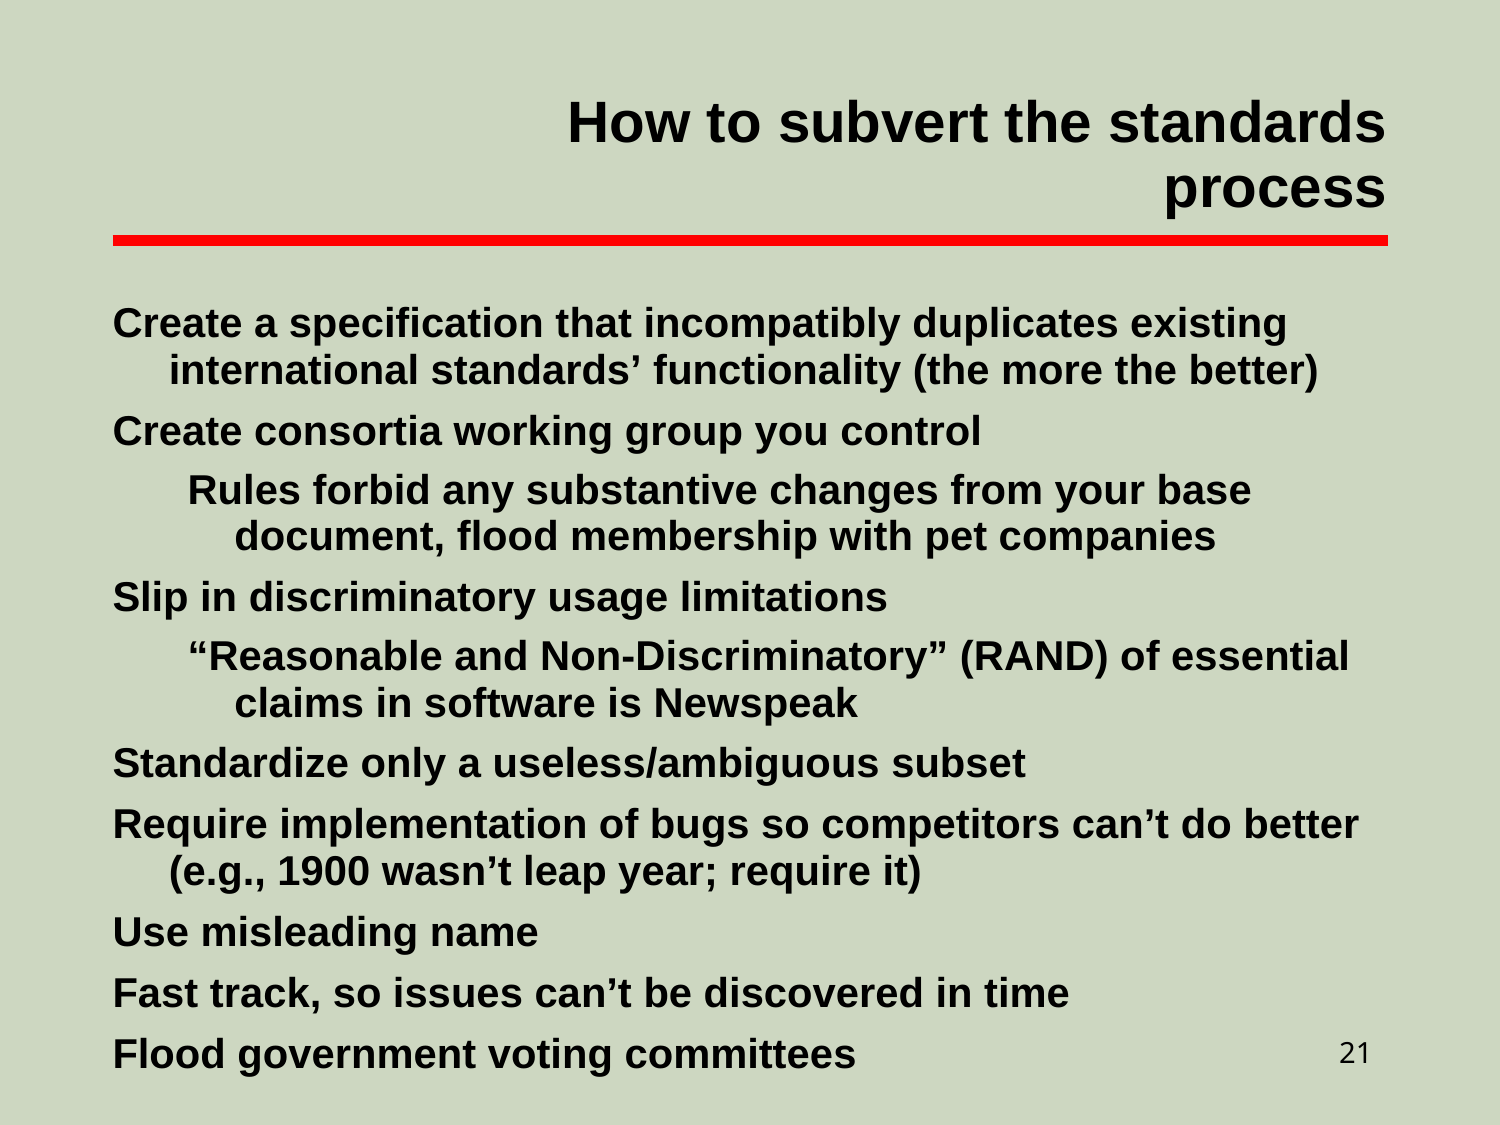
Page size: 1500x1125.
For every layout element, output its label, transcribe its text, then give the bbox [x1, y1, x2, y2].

list Create a specification that incompatibly duplicates existing international standards’ functionality (the more the better) Create consortia working group you control Rules forbid any substantive changes from your base document, flood membership with pet companies Slip in discriminatory usage limitations “Reasonable and Non-Discriminatory” (RAND) of essential claims in software is Newspeak Standardize only a useless/ambiguous subset Require implementation of bugs so competitors can’t do better (e.g., 1900 wasn’t leap year; require it) Use misleading name Fast track, so issues can’t be discovered in time Flood government voting committees [112, 299, 1388, 1084]
title How to subvert the standards process [337, 89, 1388, 220]
